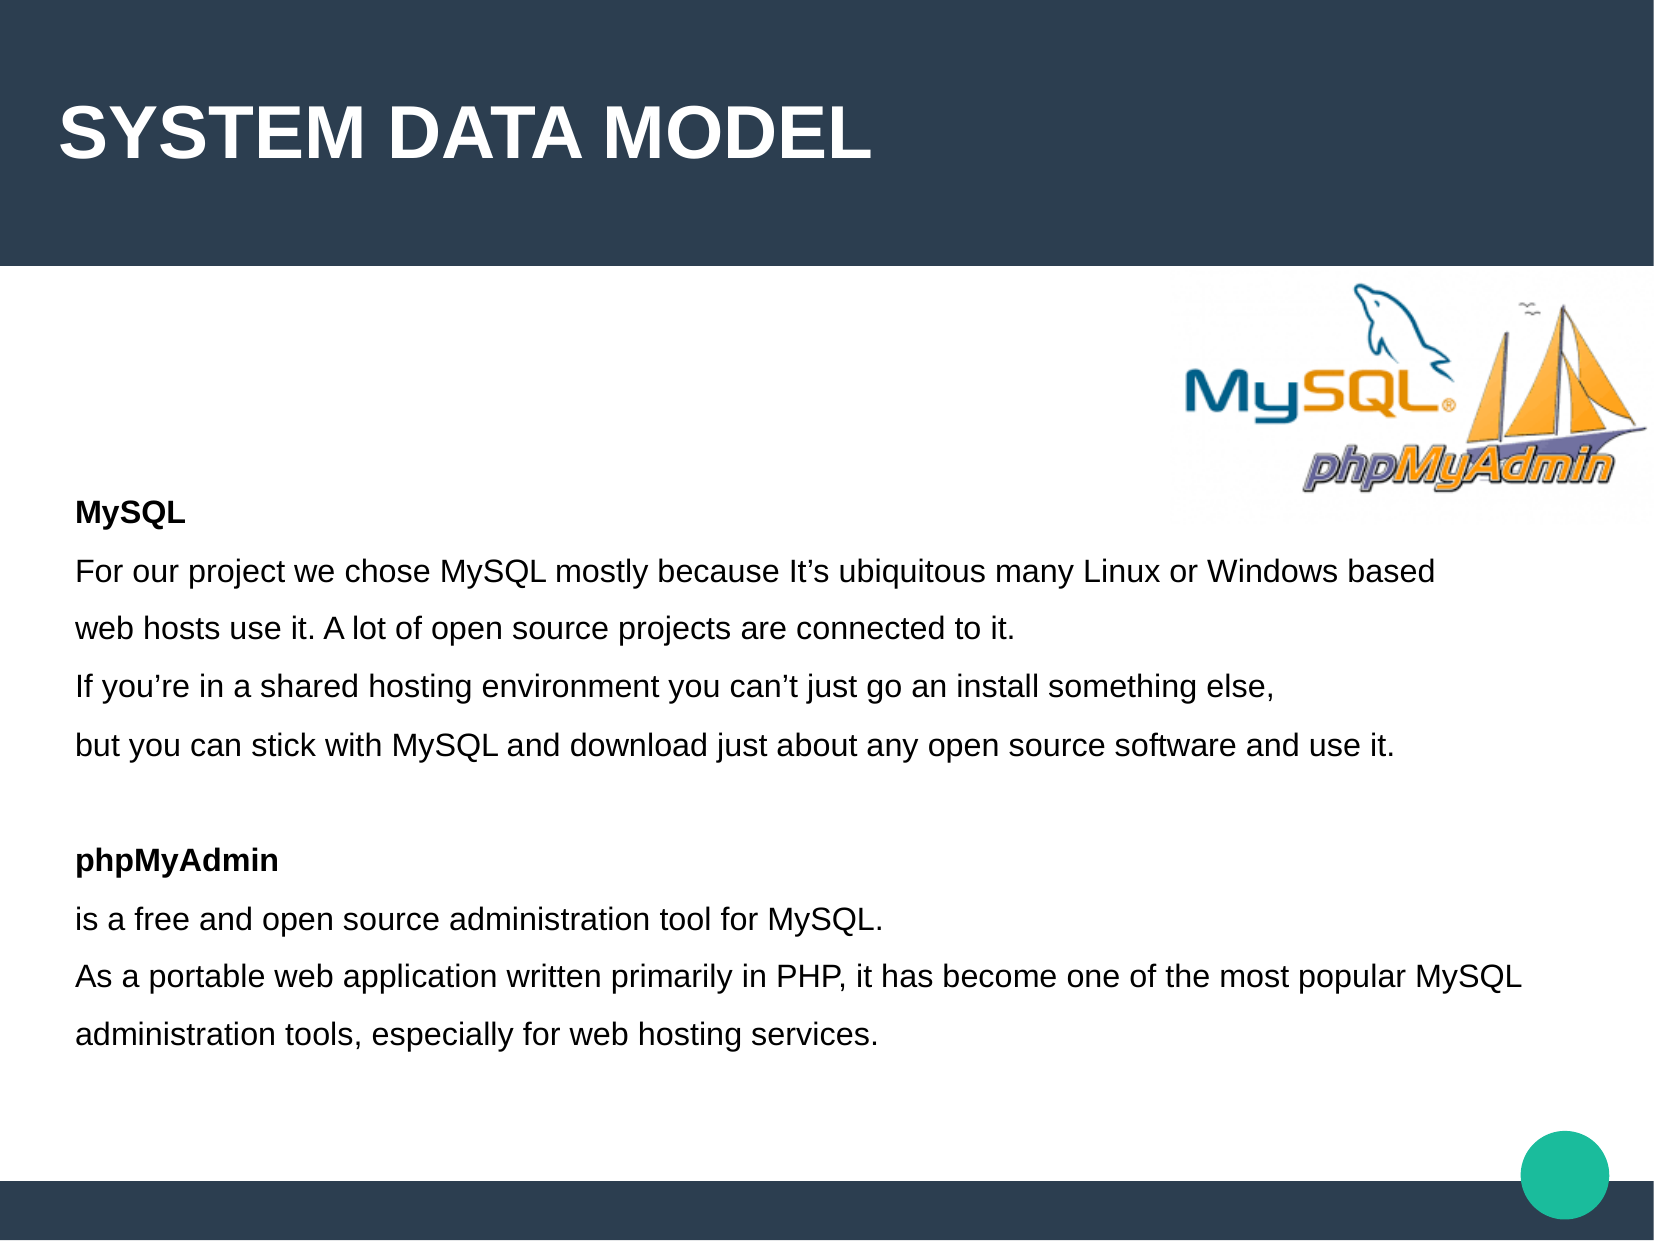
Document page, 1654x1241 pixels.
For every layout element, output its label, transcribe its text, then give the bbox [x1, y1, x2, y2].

picture [1170, 270, 1654, 526]
list MySQL For our project we chose MySQL mostly because It’s ubiquitous many Linux or Windows based web hosts use it. A lot of open source projects are connected to it. If you’re in a shared hosting environment you can’t just go an install something else, but you can stick with MySQL and download just about any open source software and use it. phpMyAdmin is a free and open source administration tool for MySQL. As a portable web application written primarily in PHP, it has become one of the most popular MySQL administration tools, especially for web hosting services. [75, 375, 1564, 1096]
title SYSTEM DATA MODEL [59, 49, 1595, 207]
